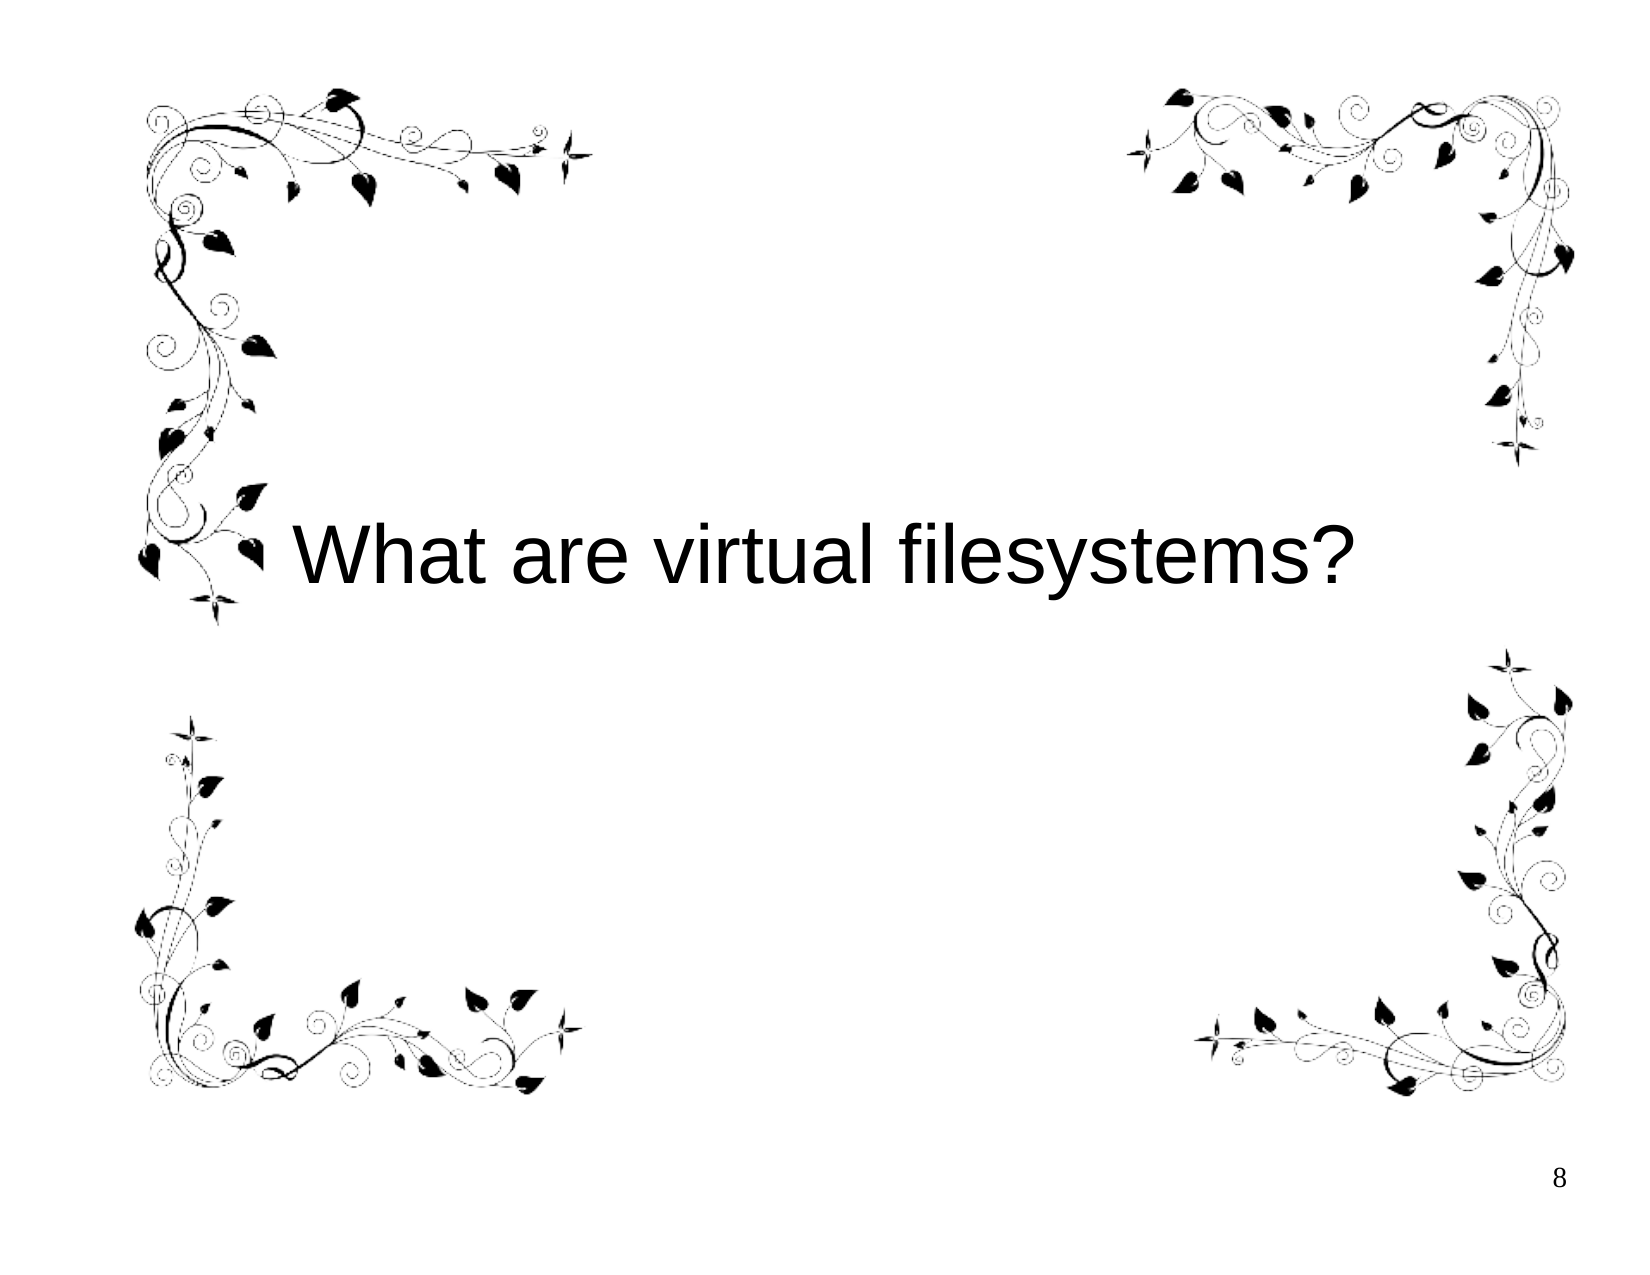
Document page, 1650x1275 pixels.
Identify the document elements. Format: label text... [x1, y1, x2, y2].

text_box What are virtual filesystems? [278, 500, 1373, 628]
picture [128, 80, 1580, 1102]
